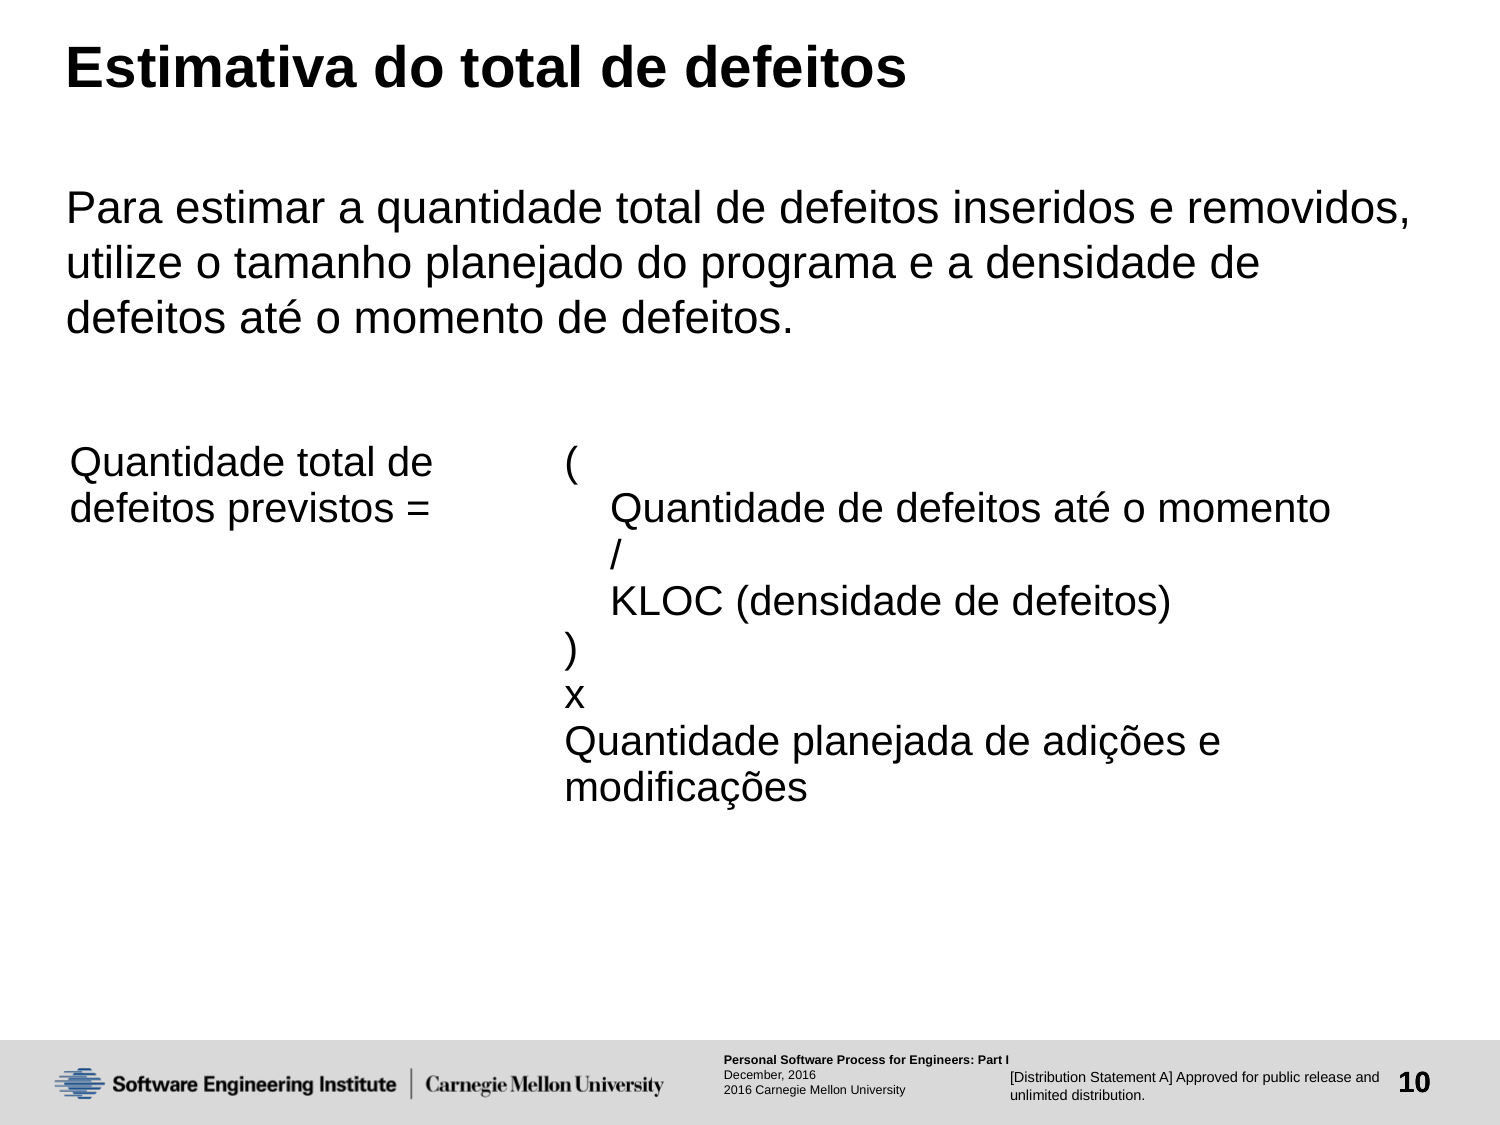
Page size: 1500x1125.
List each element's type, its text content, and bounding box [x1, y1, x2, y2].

table_header ( Quantidade de defeitos até o momento / KLOC (densidade de defeitos) ) x Quantidade planejada de adições e modificações [564, 438, 1394, 810]
table_header Quantidade total de defeitos previstos = [70, 438, 564, 810]
table_cell [564, 810, 1394, 996]
list Para estimar a quantidade total de defeitos inseridos e removidos, utilize o tamanho planejado do programa e a densidade de defeitos até o momento de defeitos. [65, 177, 1431, 402]
title Estimativa do total de defeitos [65, 37, 1313, 148]
table_cell [70, 810, 564, 996]
picture [46, 1061, 673, 1104]
